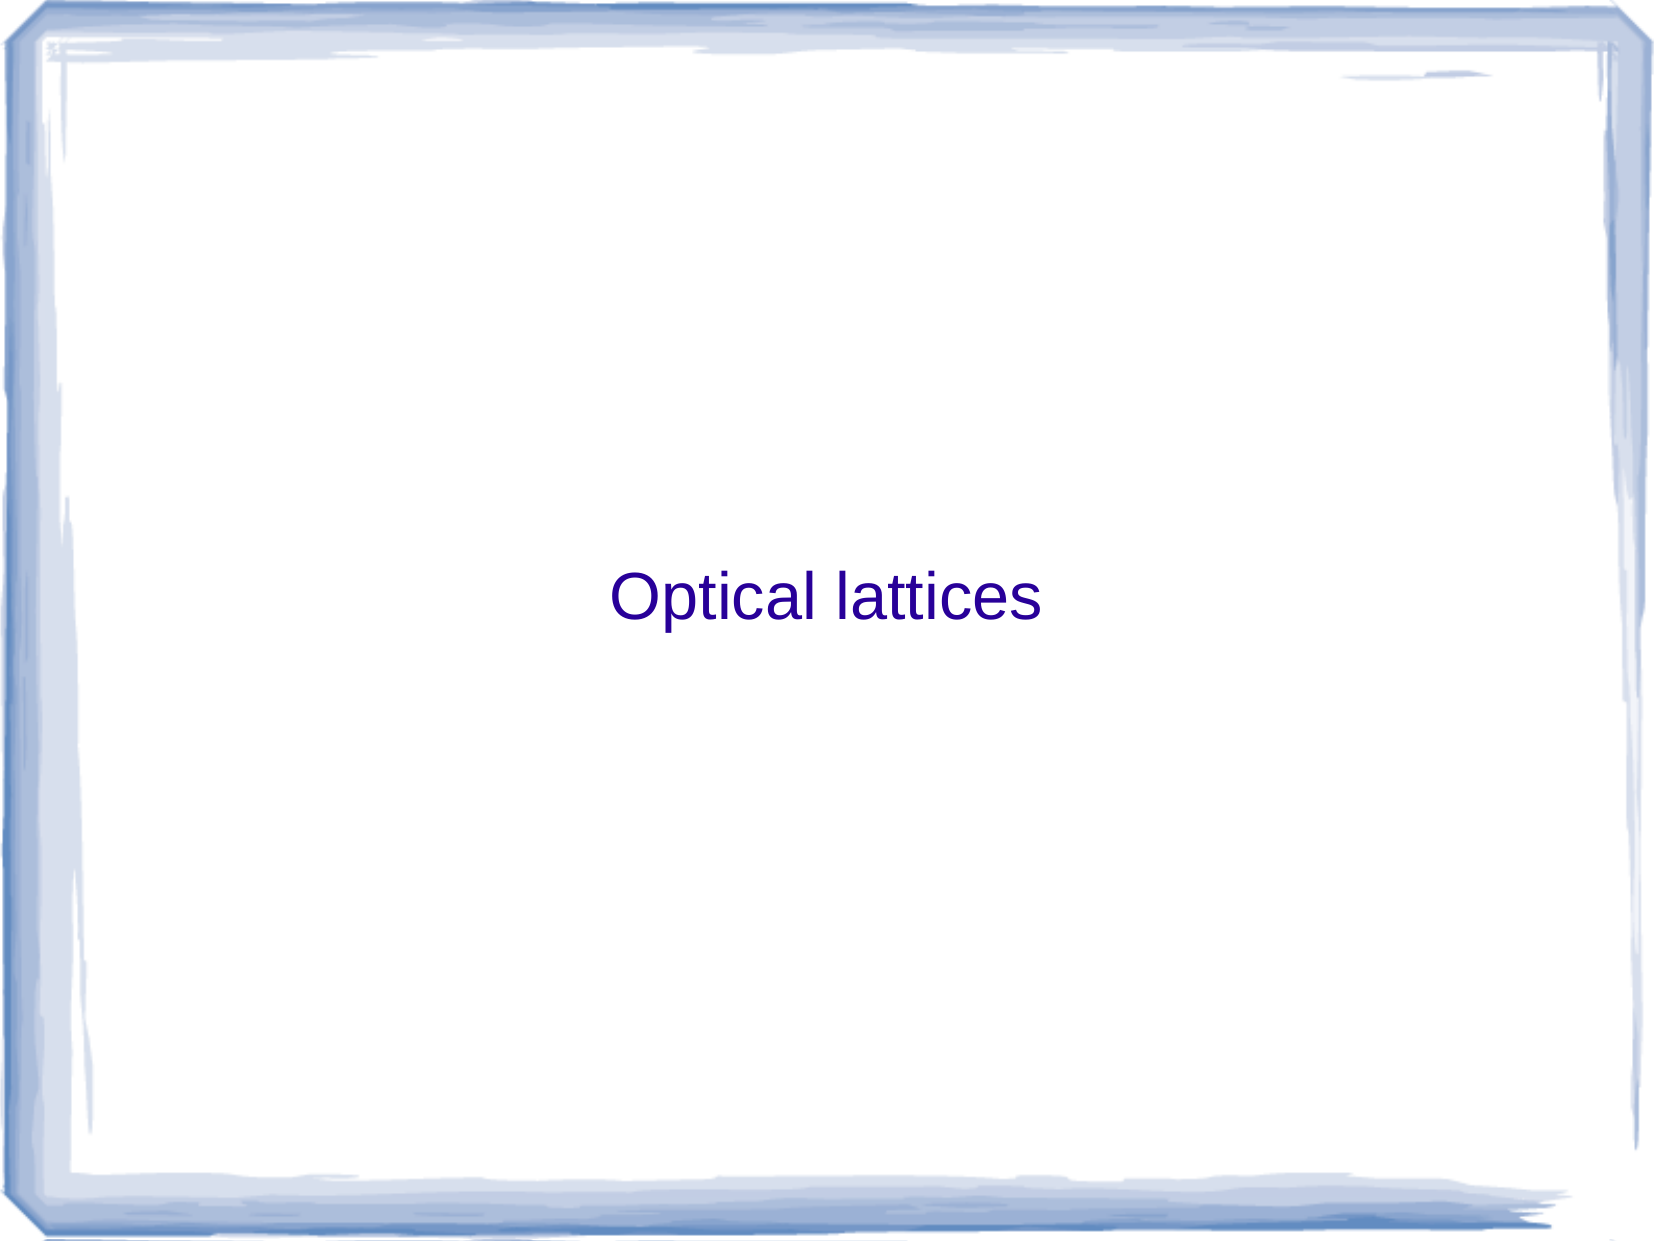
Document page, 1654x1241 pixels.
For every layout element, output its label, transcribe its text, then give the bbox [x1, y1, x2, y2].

subtitle Optical lattices [82, 56, 1571, 1136]
picture [0, 0, 1654, 1241]
